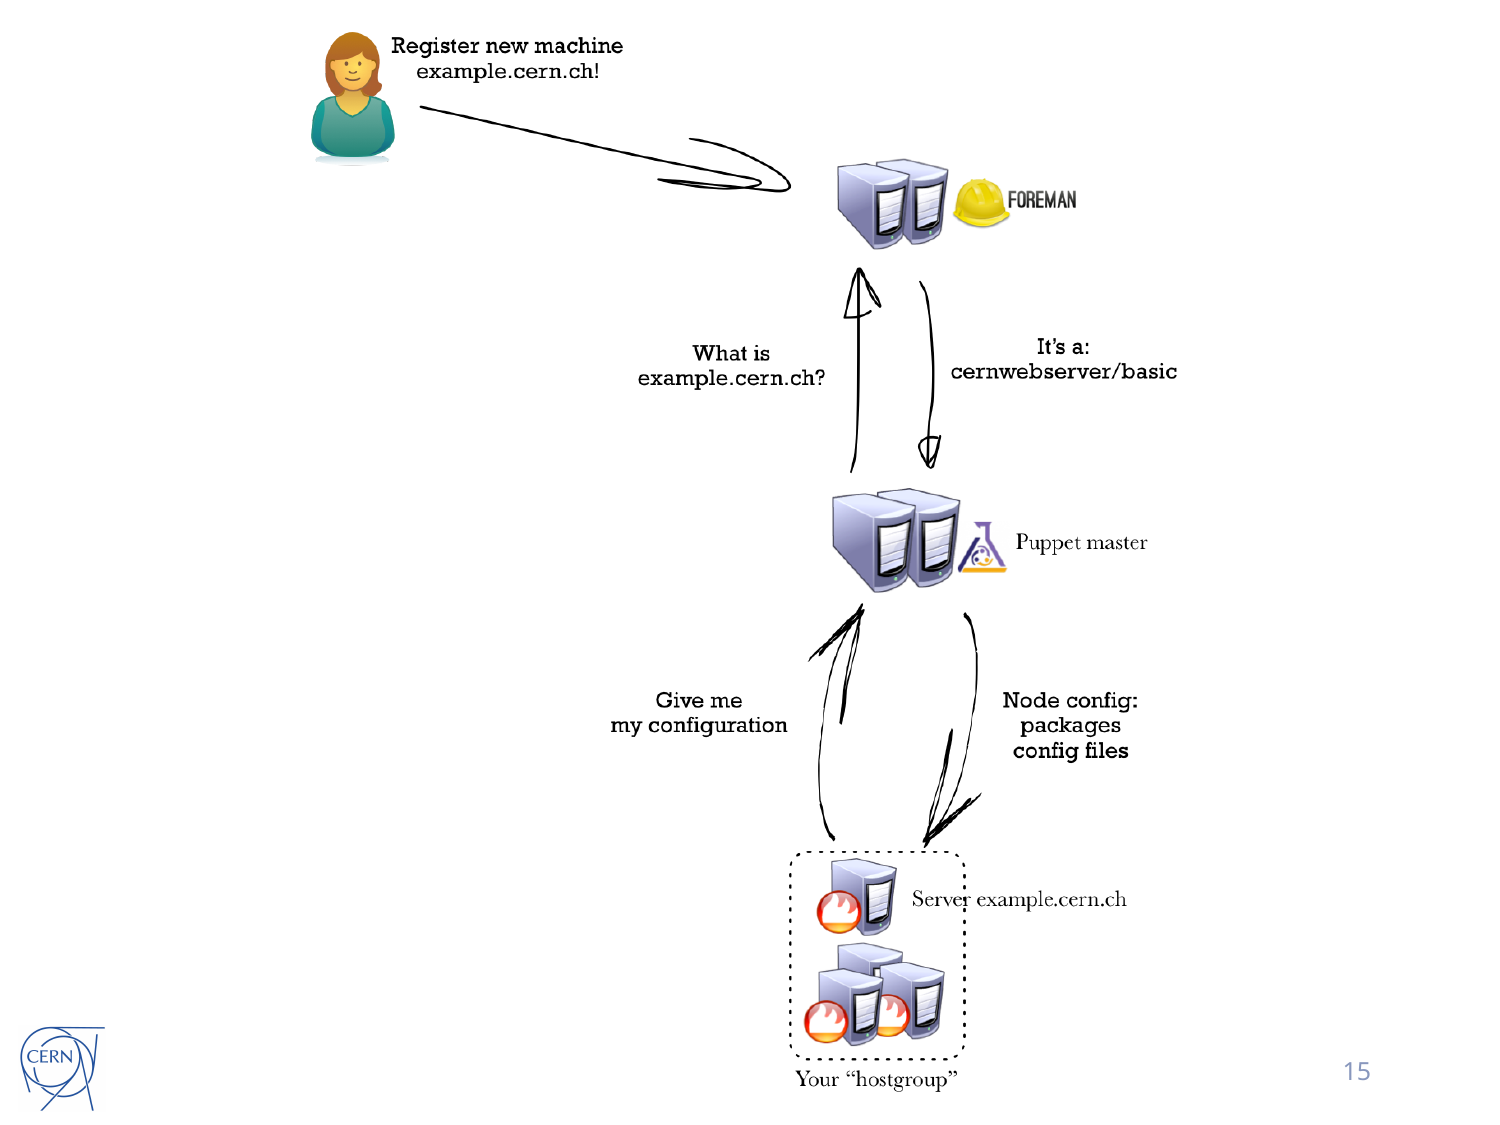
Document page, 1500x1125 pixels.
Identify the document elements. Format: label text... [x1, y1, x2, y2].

picture [18, 1025, 106, 1112]
slide_number <number> [1342, 1051, 1425, 1095]
picture [289, 0, 1211, 1125]
